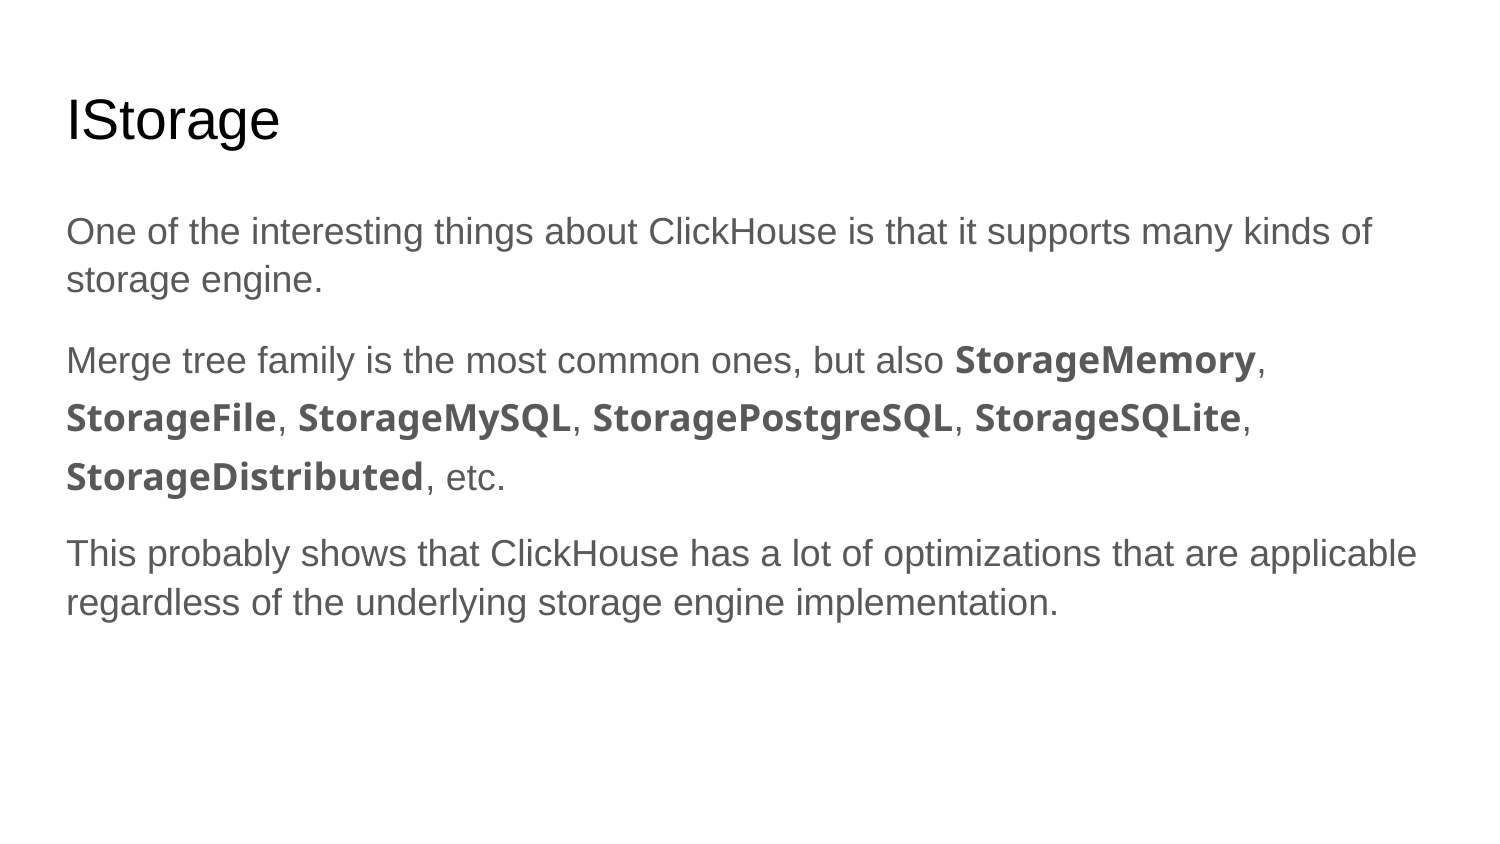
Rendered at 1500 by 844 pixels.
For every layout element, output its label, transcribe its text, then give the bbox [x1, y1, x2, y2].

list One of the interesting things about ClickHouse is that it supports many kinds of storage engine. Merge tree family is the most common ones, but also StorageMemory, StorageFile, StorageMySQL, StoragePostgreSQL, StorageSQLite, StorageDistributed, etc. This probably shows that ClickHouse has a lot of optimizations that are applicable regardless of the underlying storage engine implementation. [51, 189, 1449, 750]
title IStorage [51, 72, 1449, 167]
